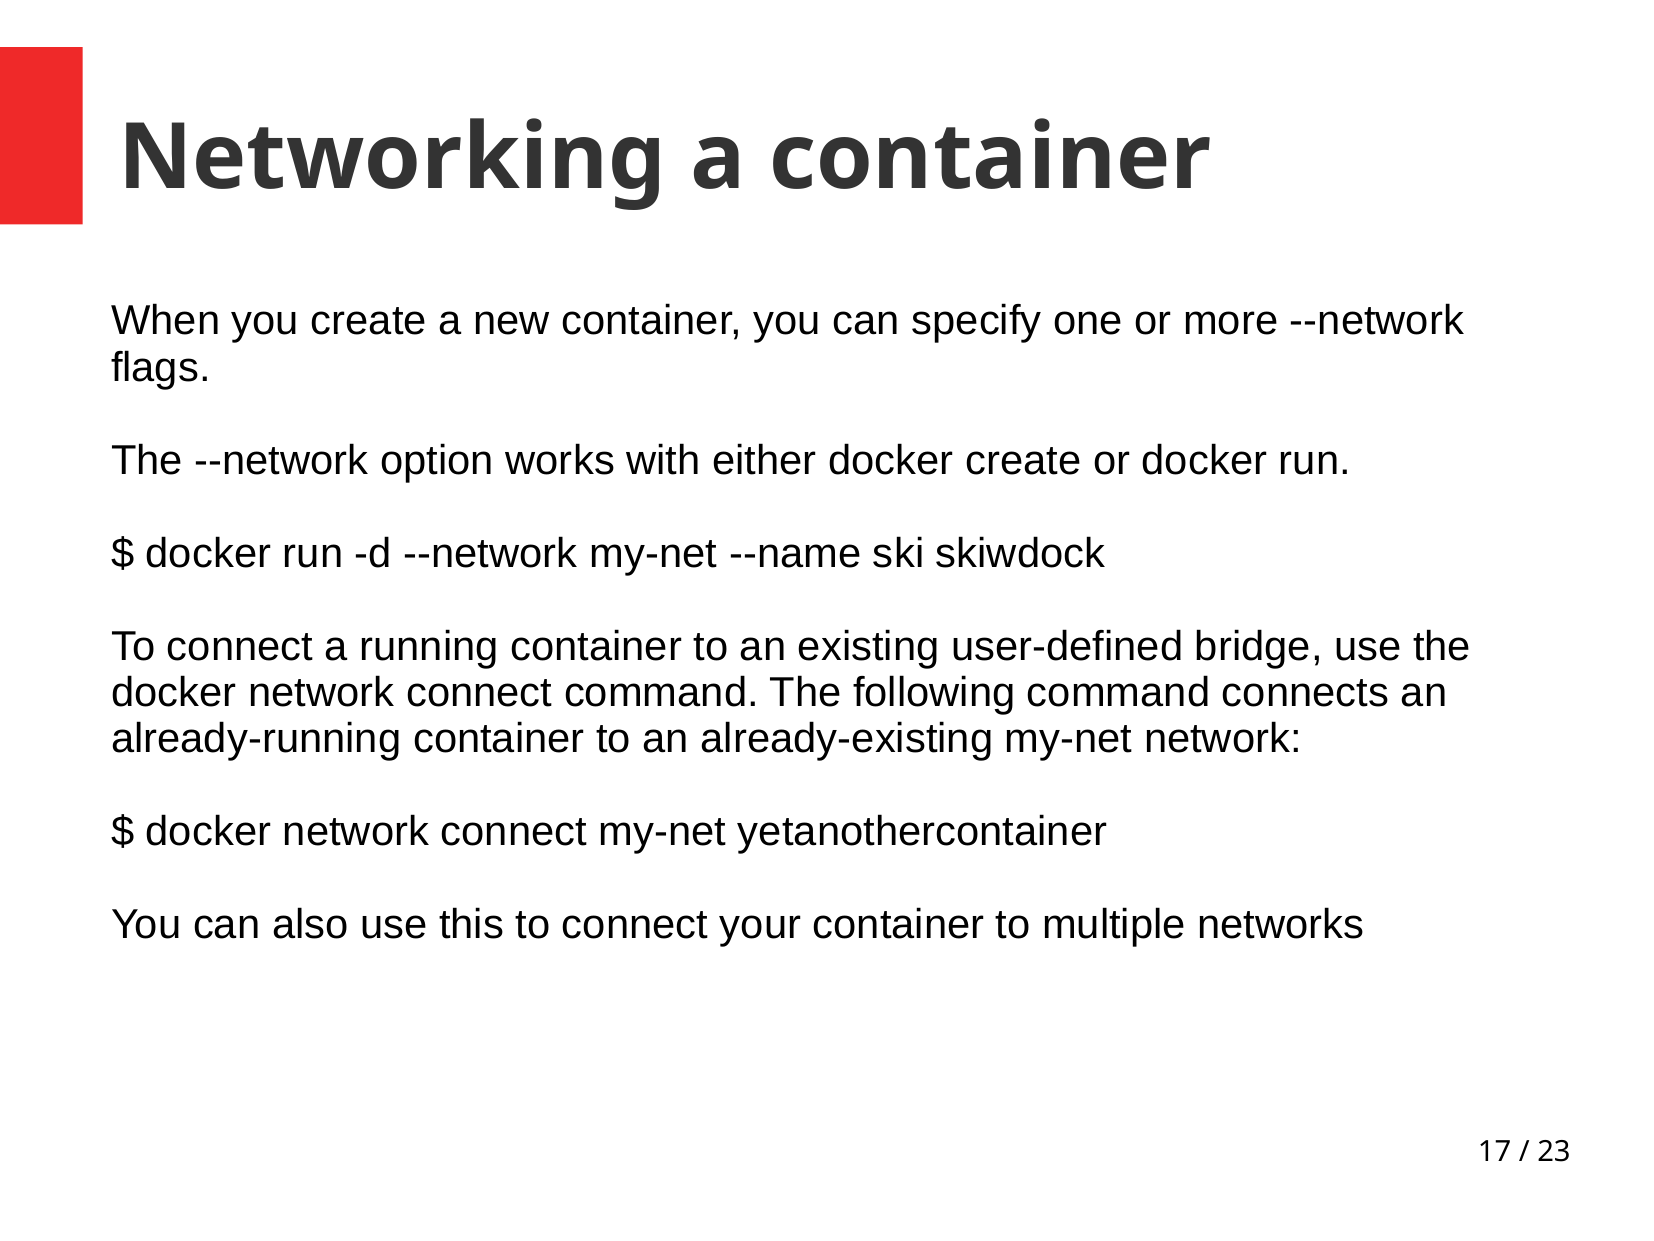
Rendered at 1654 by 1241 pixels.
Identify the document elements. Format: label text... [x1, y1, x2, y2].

title Networking a container [118, 49, 1571, 257]
text_box When you create a new container, you can specify one or more --network flags. The --network option works with either docker create or docker run. $ docker run -d --network my-net --name ski skiwdock To connect a running container to an existing user-defined bridge, use the docker network connect command. The following command connects an already-running container to an already-existing my-net network: $ docker network connect my-net yetanothercontainer You can also use this to connect your container to multiple networks [96, 289, 1550, 1141]
